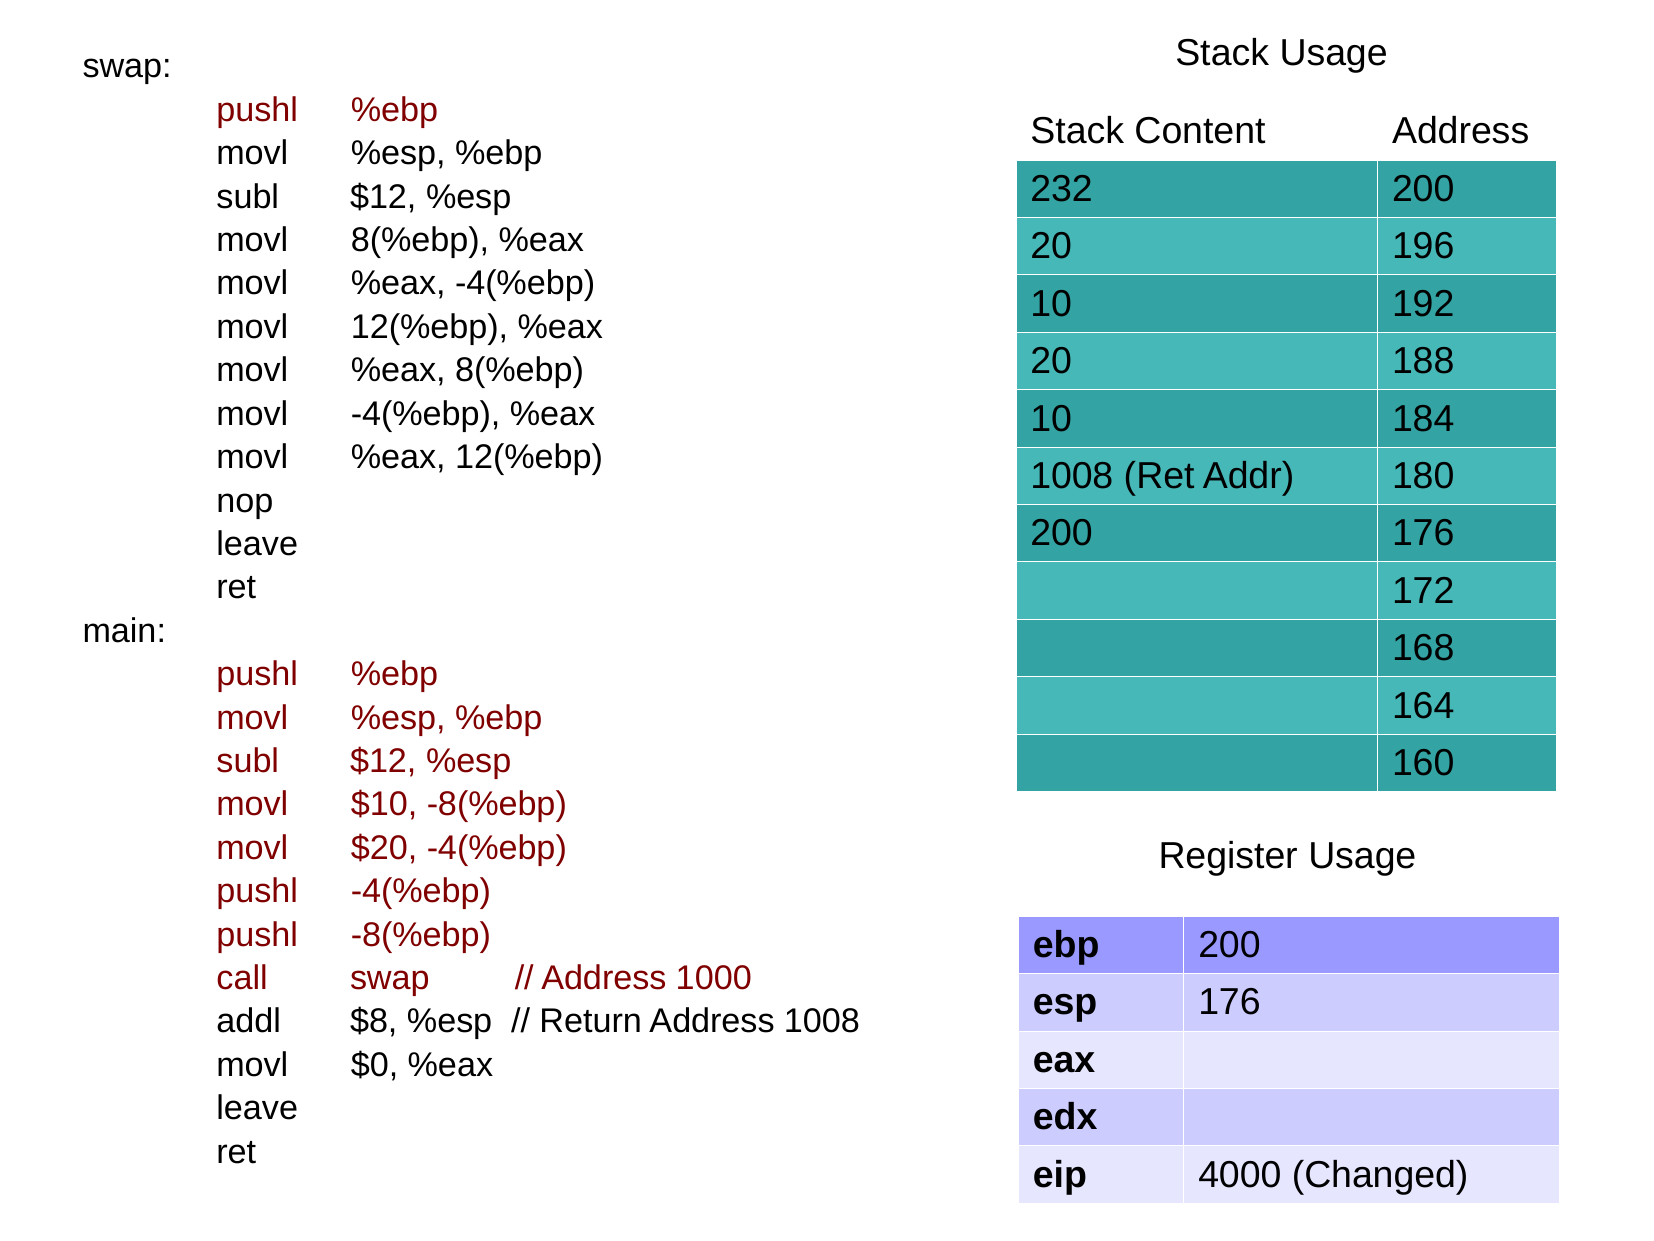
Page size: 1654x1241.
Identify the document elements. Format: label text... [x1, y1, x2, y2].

table_cell 184 [1378, 390, 1556, 447]
table_cell 176 [1378, 505, 1556, 561]
table_cell 168 [1378, 620, 1556, 676]
table_cell 4000 (Changed) [1184, 1146, 1559, 1203]
table_cell 10 [1017, 275, 1377, 332]
table_header Address [1378, 103, 1556, 160]
table_cell 164 [1378, 677, 1556, 734]
table_cell [1017, 620, 1377, 676]
table_cell 160 [1378, 735, 1556, 791]
table_cell 188 [1378, 333, 1556, 389]
table_cell [1017, 562, 1377, 619]
table_cell [1184, 1032, 1559, 1088]
table_cell [1017, 677, 1377, 734]
table_cell [1184, 1089, 1559, 1145]
table_header ebp [1019, 917, 1183, 973]
table_cell 200 [1017, 505, 1377, 561]
text_box Stack Usage [1009, 23, 1554, 81]
table_header Stack Content [1017, 103, 1377, 160]
table_cell 20 [1017, 218, 1377, 274]
table_cell 192 [1378, 275, 1556, 332]
table_cell esp [1019, 974, 1183, 1031]
table_cell 200 [1378, 161, 1556, 217]
table_cell 10 [1017, 390, 1377, 447]
text_box Register Usage [1015, 826, 1560, 884]
list swap: pushl %ebp movl %esp, %ebp subl $12, %esp movl 8(%ebp), %eax movl %eax, -4(%ebp) movl 12(%ebp), %eax movl %eax, 8(%ebp) movl -4(%ebp), %eax movl %eax, 12(%ebp) nop leave ret main: pushl %ebp movl %esp, %ebp subl $12, %esp movl $10, -8(%ebp) movl $20, -4(%ebp) pushl -4(%ebp) pushl -8(%ebp) call swap // Address 1000 addl $8, %esp // Return Address 1008 movl $0, %eax leave ret [82, 47, 969, 1182]
table_cell eax [1019, 1032, 1183, 1088]
table_cell 180 [1378, 448, 1556, 504]
table_cell 172 [1378, 562, 1556, 619]
table_cell 196 [1378, 218, 1556, 274]
table_cell eip [1019, 1146, 1183, 1203]
table_header 200 [1184, 917, 1559, 973]
table_cell 176 [1184, 974, 1559, 1031]
table_cell 232 [1017, 161, 1377, 217]
table_cell 20 [1017, 333, 1377, 389]
table_cell edx [1019, 1089, 1183, 1145]
table_cell [1017, 735, 1377, 791]
table_cell 1008 (Ret Addr) [1017, 448, 1377, 504]
